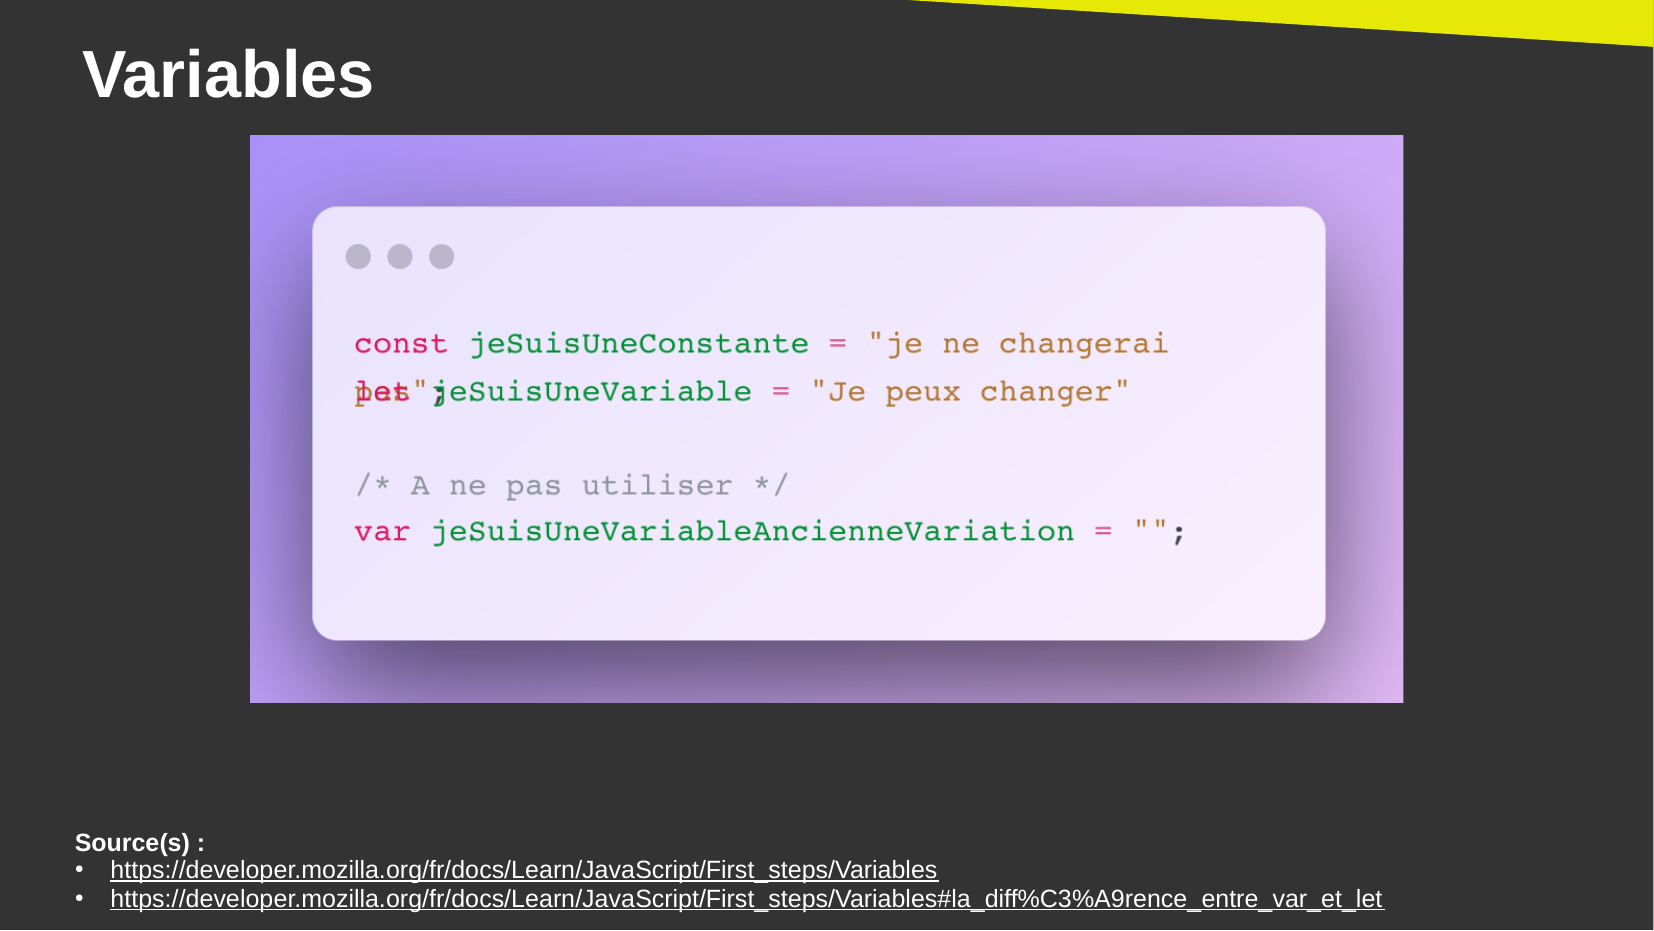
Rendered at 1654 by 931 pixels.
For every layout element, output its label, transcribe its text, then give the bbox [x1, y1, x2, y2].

text_box Source(s) : https://developer.mozilla.org/fr/docs/Learn/JavaScript/First_steps/Variables https://developer.mozilla.org/fr/docs/Learn/JavaScript/First_steps/Variables#la_diff%C3%A9rence_entre_var_et_let [60, 820, 1583, 920]
text_box [907, 0, 1654, 47]
picture [250, 135, 1404, 703]
title Variables [82, 37, 1571, 114]
